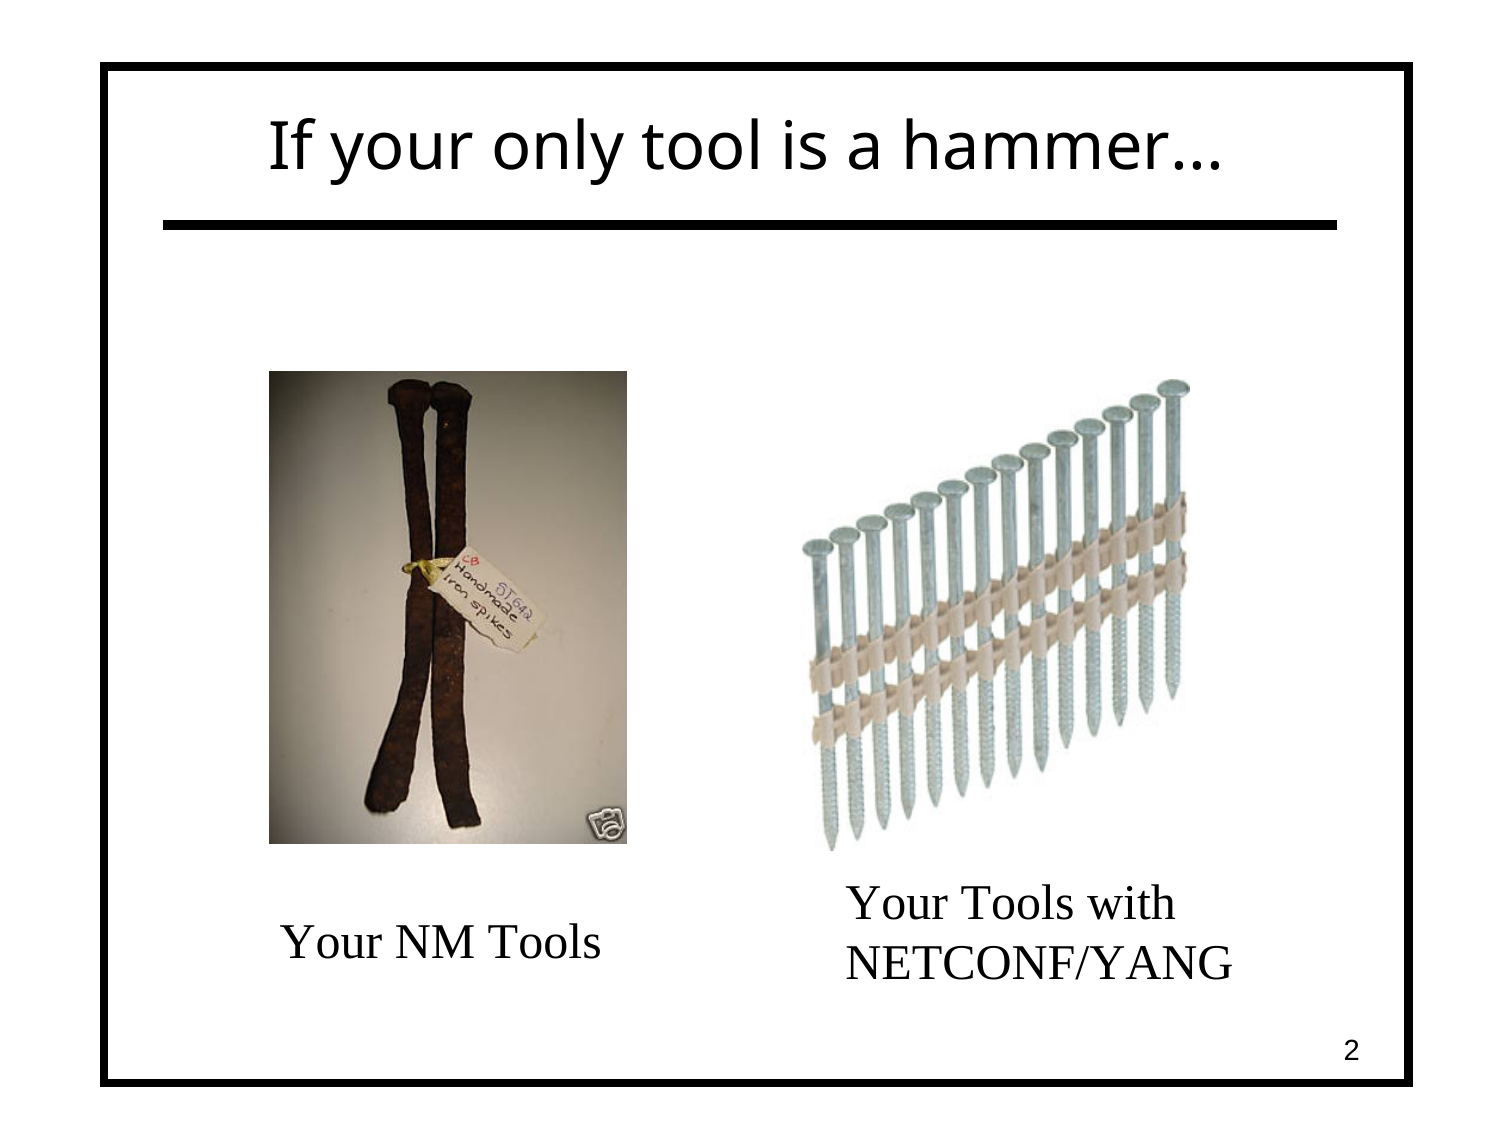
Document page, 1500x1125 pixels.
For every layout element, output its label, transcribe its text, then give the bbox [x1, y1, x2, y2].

text_box Your NM Tools [264, 901, 629, 977]
picture [802, 379, 1190, 851]
picture [269, 371, 627, 844]
text_box Your Tools with NETCONF/YANG [830, 862, 1250, 997]
title If your only tool is a hammer... [162, 82, 1332, 206]
